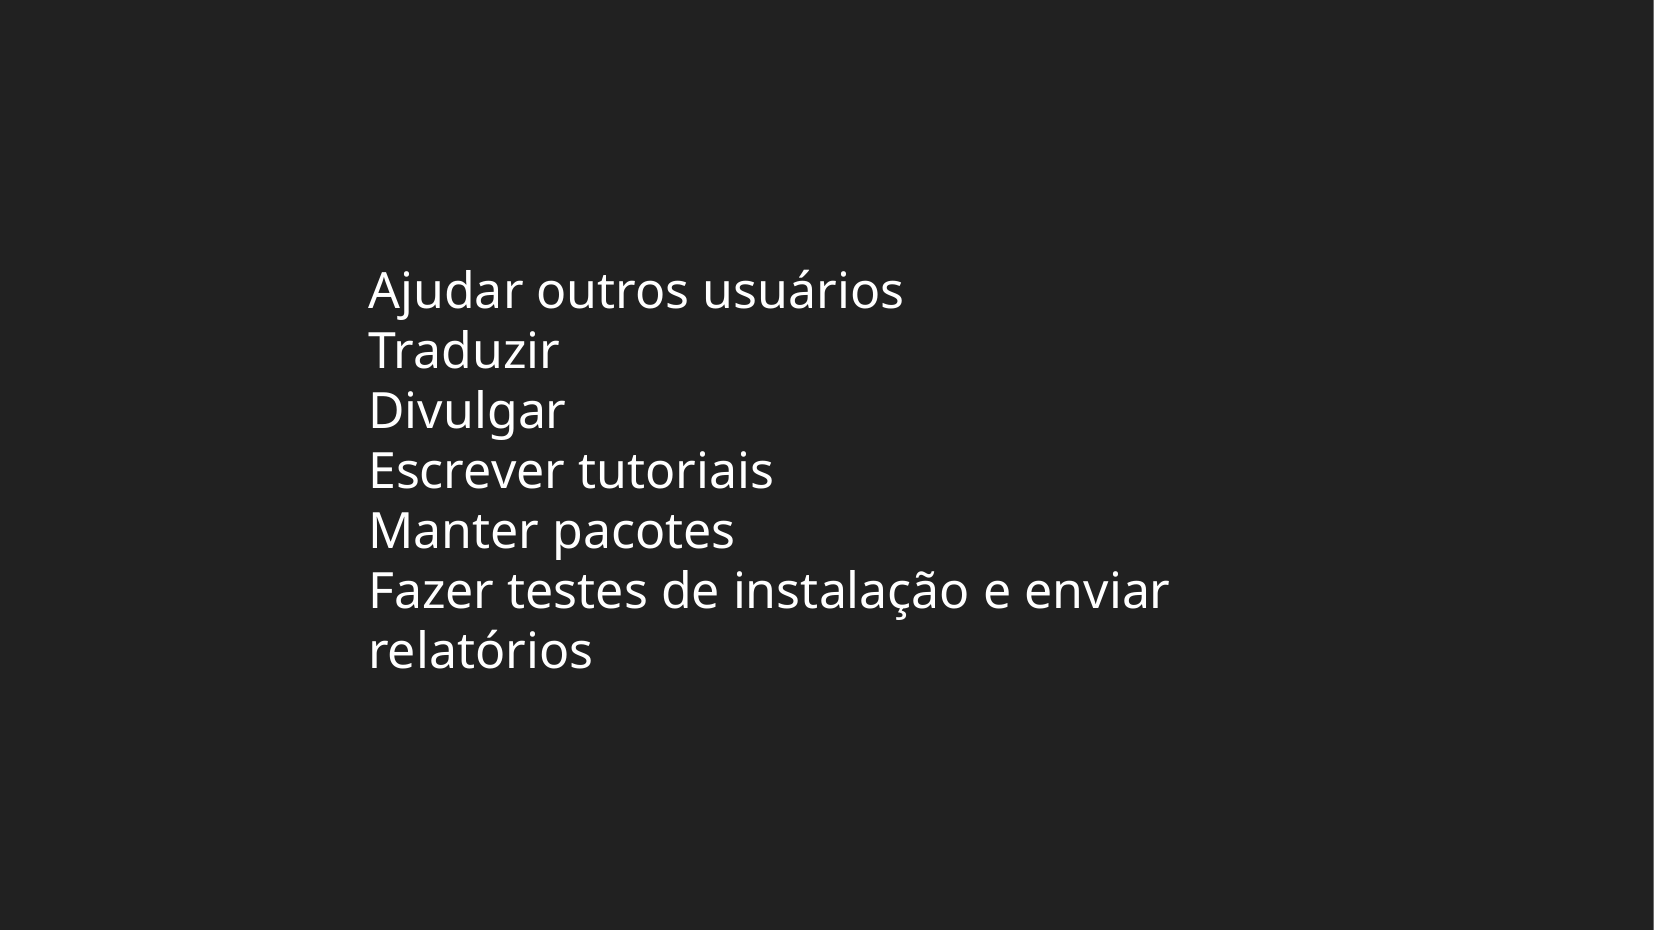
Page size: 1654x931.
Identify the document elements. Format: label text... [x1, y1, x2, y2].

text_box Ajudar outros usuários Traduzir Divulgar Escrever tutoriais Manter pacotes Fazer testes de instalação e enviar relatórios [353, 243, 1301, 687]
